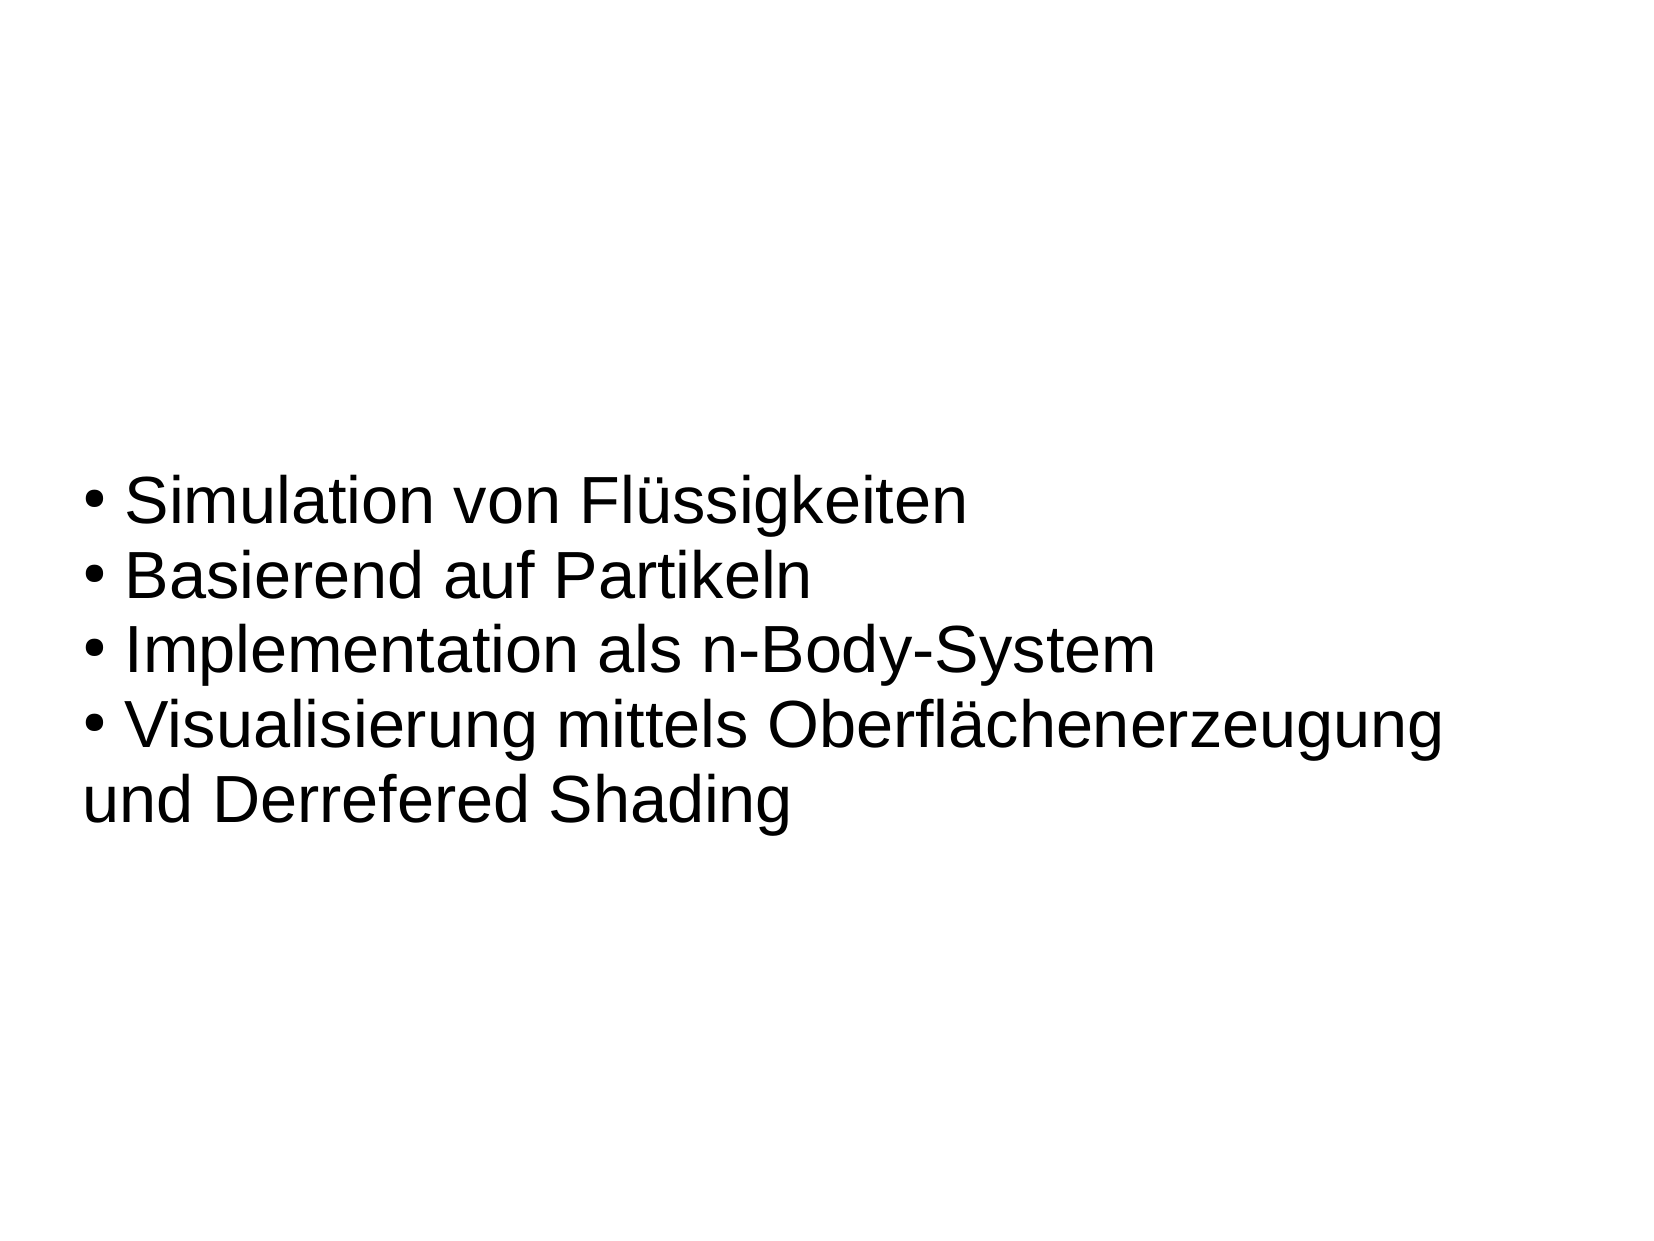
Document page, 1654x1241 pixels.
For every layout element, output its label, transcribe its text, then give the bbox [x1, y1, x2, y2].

subtitle Simulation von Flüssigkeiten Basierend auf Partikeln Implementation als n-Body-System Visualisierung mittels Oberflächenerzeugung und Derrefered Shading [82, 290, 1538, 1010]
